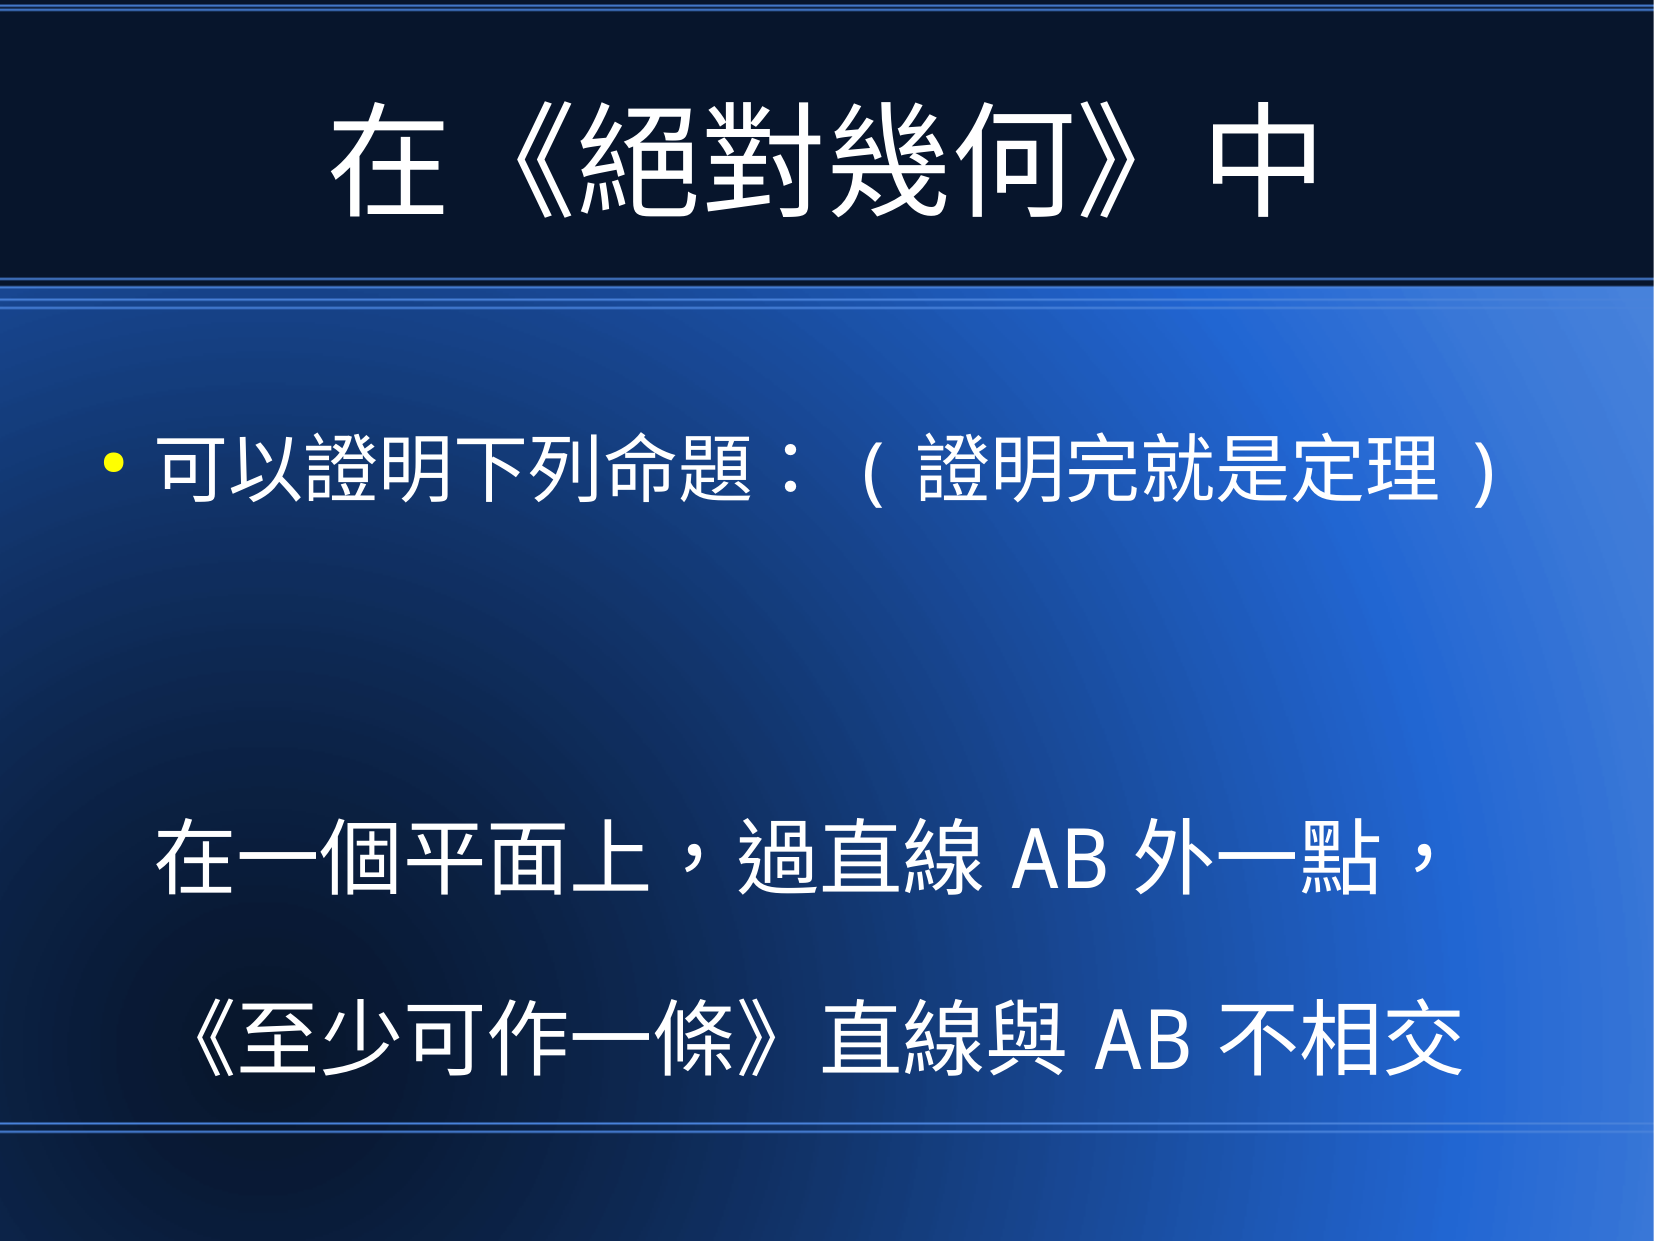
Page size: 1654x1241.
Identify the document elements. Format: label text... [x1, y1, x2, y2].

picture [0, 0, 1654, 1241]
title 在《絕對幾何》中 [82, 49, 1571, 257]
list 可以證明下列命題：(證明完就是定理) 在一個平面上，過直線AB外一點，《至少可作一條》直線與AB不相交 [82, 355, 1571, 1241]
